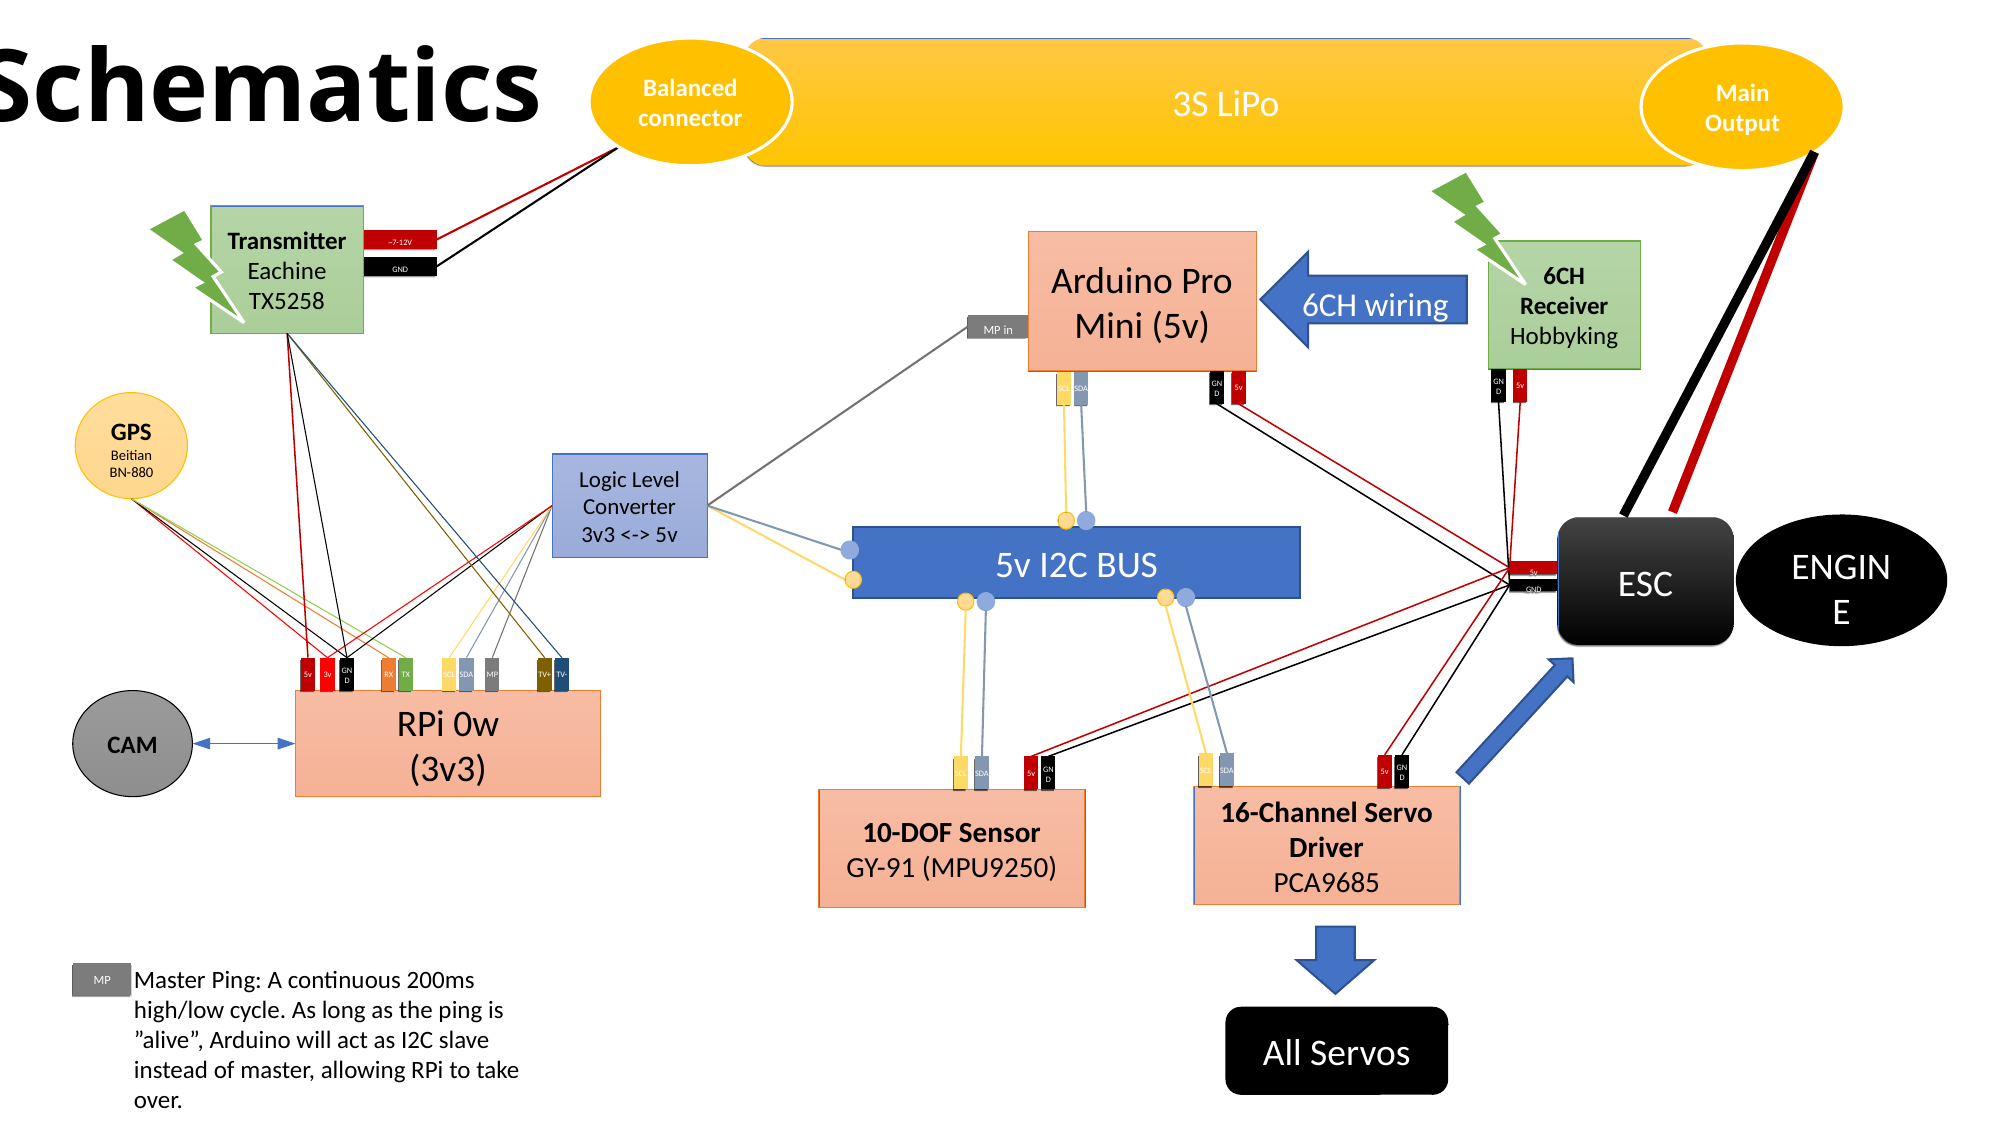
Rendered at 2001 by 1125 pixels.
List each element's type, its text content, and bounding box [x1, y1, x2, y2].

text_box RX [382, 658, 396, 691]
text_box GND [1510, 579, 1557, 591]
text_box 5v [1024, 756, 1038, 789]
text_box SCL [954, 756, 968, 789]
text_box ENGINE [1736, 515, 1947, 646]
text_box 10-DOF Sensor GY-91 (MPU9250) [819, 789, 1085, 907]
text_box GND [364, 257, 437, 276]
text_box SCL [1199, 753, 1213, 786]
text_box TV+ [538, 658, 552, 691]
text_box 5v [301, 658, 315, 691]
text_box GND [340, 658, 354, 691]
text_box [977, 593, 995, 611]
text_box Main Output [1641, 42, 1845, 171]
text_box [1456, 658, 1574, 784]
text_box 16-Channel Servo Driver PCA9685 [1194, 786, 1460, 904]
text_box [1296, 926, 1375, 994]
text_box 5v [1378, 755, 1392, 788]
text_box Master Ping: A continuous 200ms high/low cycle. As long as the ping is ”alive”, Arduino will act as I2C slave instead of master, allowing RPi to take over. [118, 955, 552, 1123]
text_box GPS Beitian BN-880 [75, 392, 188, 499]
text_box 3v [320, 658, 335, 691]
text_box [1078, 512, 1095, 530]
text_box 6CH wiring [1260, 251, 1467, 348]
text_box SDA [1074, 372, 1088, 405]
text_box GND [1491, 369, 1506, 402]
text_box 5v [1232, 371, 1246, 404]
text_box 3S LiPo [747, 38, 1704, 166]
text_box MP [485, 658, 499, 691]
text_box Balanced connector [589, 38, 793, 166]
text_box TV- [555, 658, 569, 691]
text_box Arduino Pro Mini (5v) [1028, 231, 1256, 371]
text_box GND [1395, 755, 1409, 788]
text_box RPi 0w (3v3) [295, 691, 601, 797]
text_box [845, 571, 862, 589]
text_box SDA [975, 756, 989, 789]
text_box [1428, 170, 1526, 285]
text_box ESC [1557, 517, 1734, 645]
text_box CAM [72, 690, 193, 797]
text_box TX [399, 658, 413, 691]
text_box 6CH Receiver Hobbyking [1488, 241, 1640, 369]
text_box All Servos [1226, 1007, 1448, 1094]
text_box MP in [968, 315, 1028, 338]
text_box GND [1041, 756, 1055, 789]
text_box SCL [442, 658, 456, 691]
text_box [1157, 589, 1174, 606]
text_box [957, 593, 974, 611]
text_box [1057, 512, 1075, 530]
text_box SCL [1057, 372, 1071, 405]
text_box SDA [459, 658, 474, 691]
text_box MP [73, 963, 118, 995]
text_box [146, 208, 245, 323]
text_box SDA [1220, 753, 1234, 786]
text_box 5v [1510, 561, 1557, 574]
text_box [841, 541, 858, 559]
text_box ~7-12V [364, 230, 437, 249]
text_box [1177, 589, 1194, 606]
text_box Logic Level Converter 3v3 <-> 5v [552, 454, 707, 557]
text_box 5v [1513, 369, 1527, 402]
text_box Transmitter Eachine TX5258 [211, 206, 363, 333]
text_box GND [1210, 371, 1224, 404]
text_box Schematics [0, 20, 581, 151]
text_box 5v I2C BUS [853, 527, 1300, 598]
